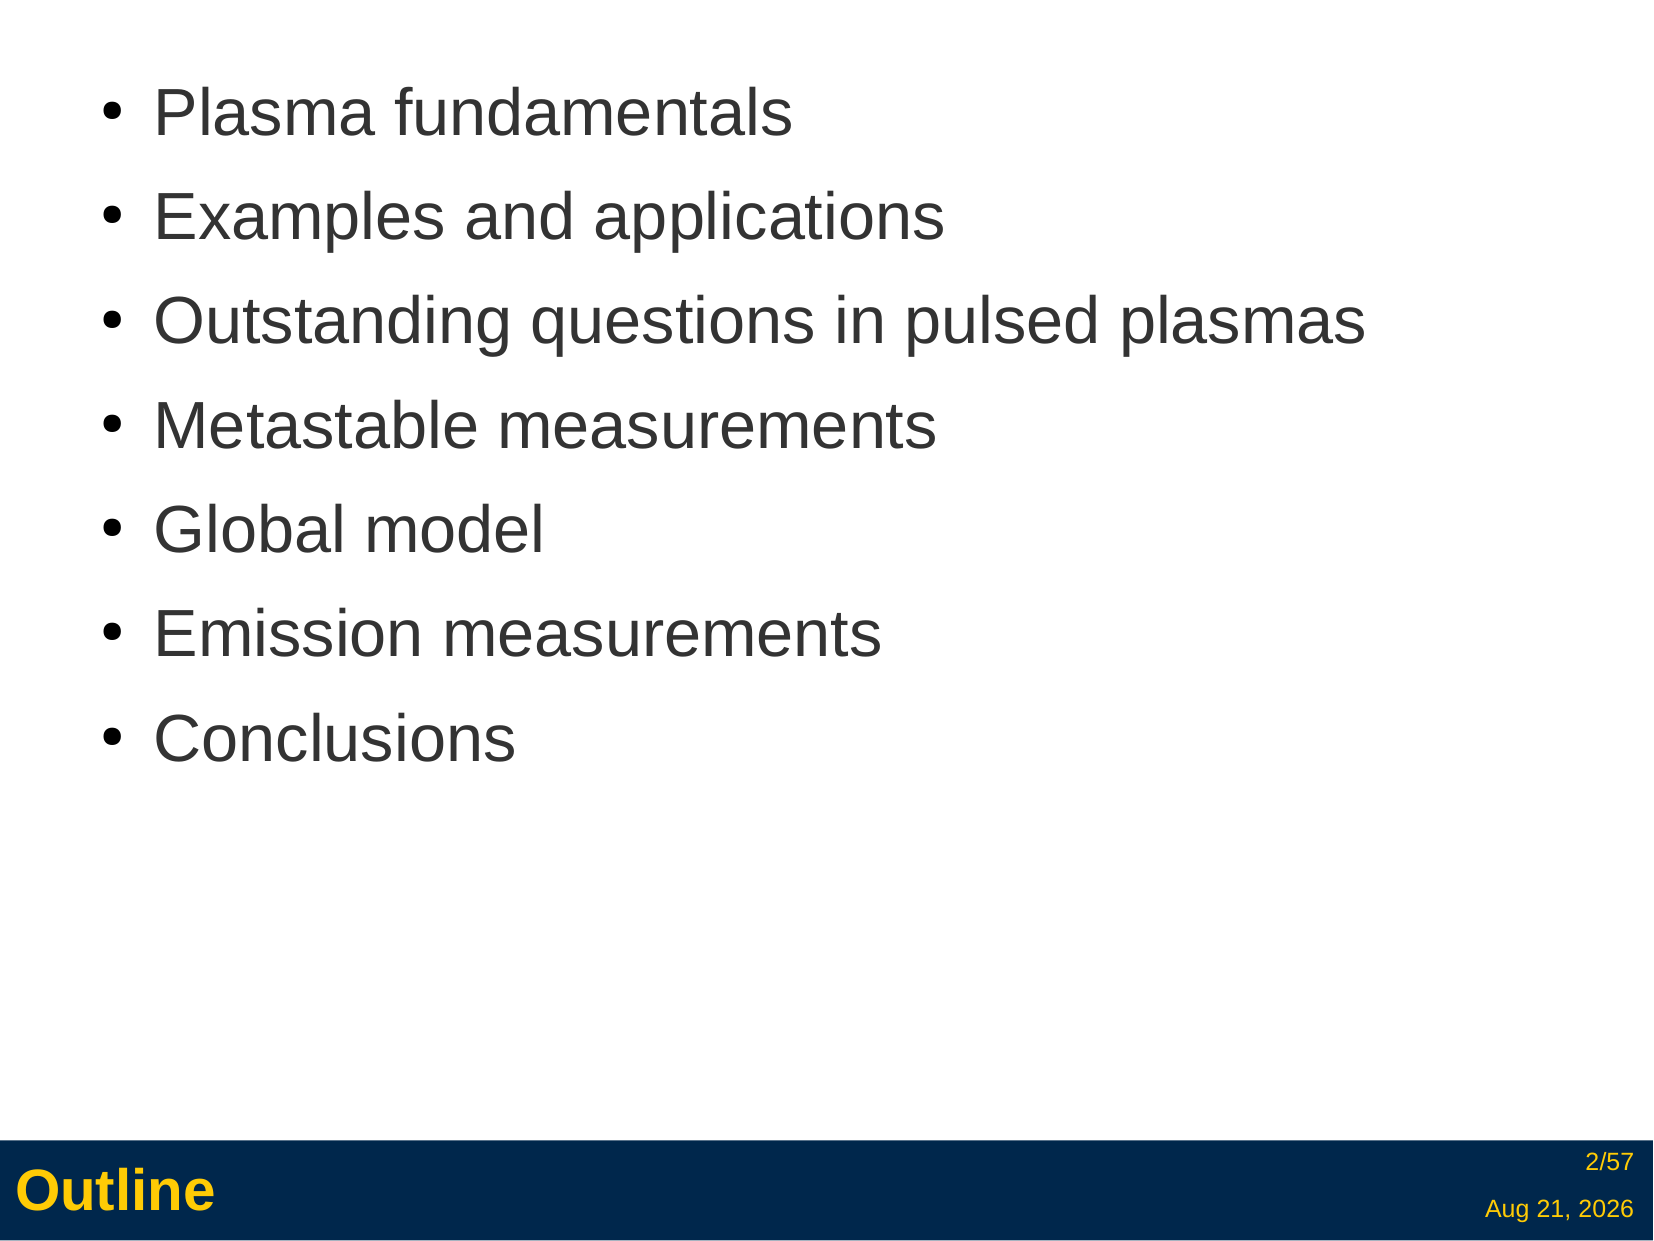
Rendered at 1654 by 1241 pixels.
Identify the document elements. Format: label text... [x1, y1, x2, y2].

list Plasma fundamentals Examples and applications Outstanding questions in pulsed plasmas Metastable measurements Global model Emission measurements Conclusions [82, 75, 1571, 1021]
title Outline [14, 1140, 1380, 1241]
